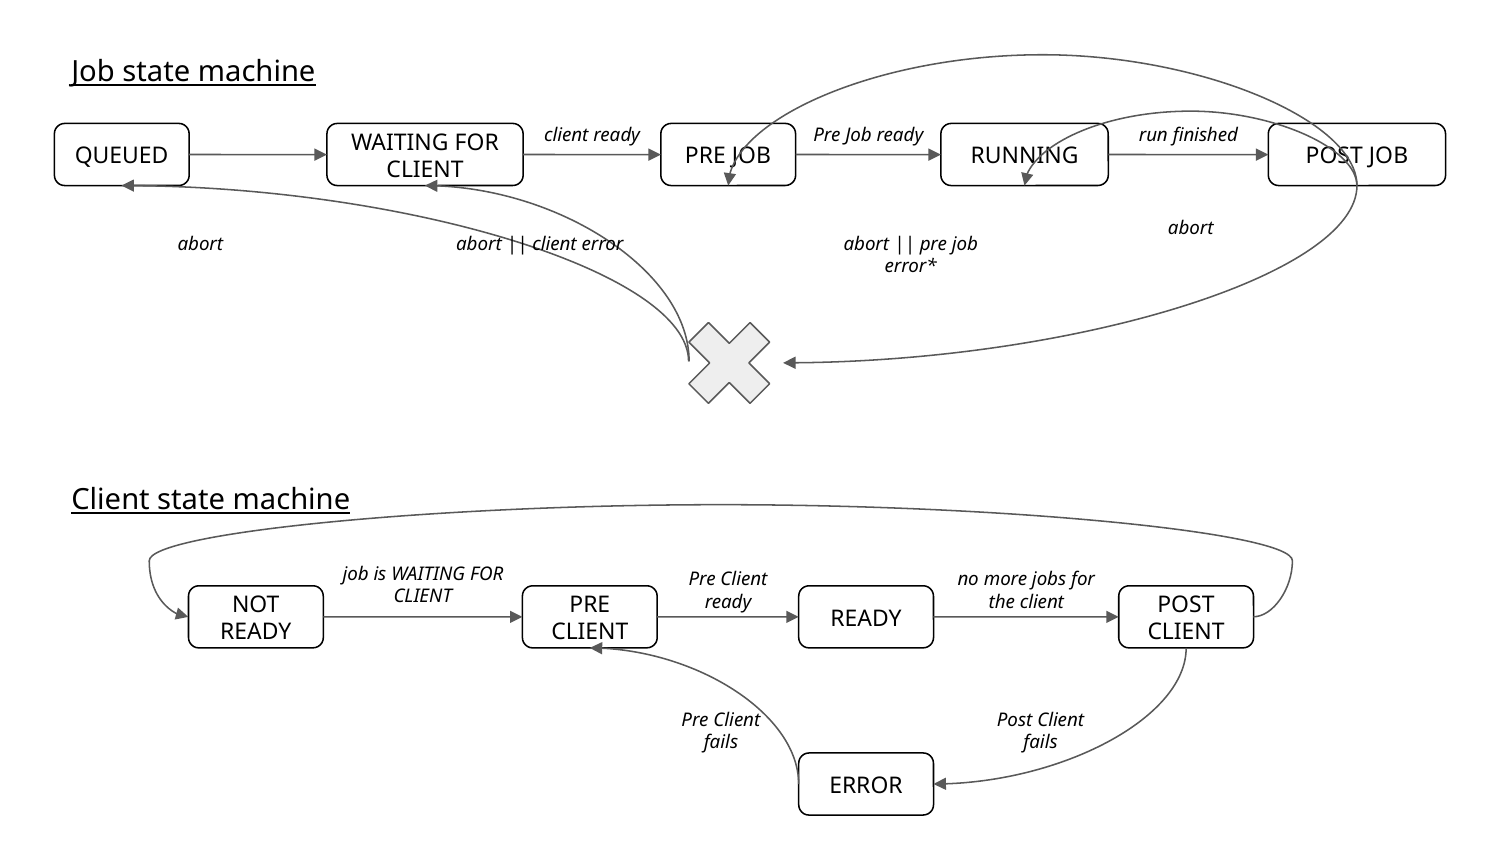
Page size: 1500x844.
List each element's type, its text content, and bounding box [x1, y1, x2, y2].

text_box no more jobs for the client [928, 551, 1125, 626]
text_box Pre Client fails [648, 692, 794, 740]
text_box PRE CLIENT [522, 585, 658, 648]
text_box abort || client error [409, 216, 670, 264]
text_box abort [1118, 200, 1264, 248]
text_box POST CLIENT [1118, 585, 1254, 648]
text_box run finished [1115, 107, 1261, 119]
text_box POST JOB [1314, 123, 1446, 186]
text_box abort [127, 216, 273, 264]
text_box [688, 322, 770, 404]
text_box abort || pre job error* [806, 216, 1016, 264]
text_box Post Client fails [967, 692, 1113, 740]
text_box job is WAITING FOR CLIENT [324, 546, 521, 594]
text_box Pre Client ready [655, 551, 801, 599]
text_box PRE JOB [729, 123, 796, 186]
text_box NOT READY [188, 585, 324, 648]
text_box WAITING FOR CLIENT [326, 123, 524, 186]
text_box POST JOB [1268, 124, 1356, 186]
text_box RUNNING [1025, 125, 1109, 186]
text_box Client state machine [56, 465, 452, 513]
text_box RUNNING [940, 123, 1098, 186]
text_box client ready [519, 107, 665, 155]
text_box QUEUED [54, 123, 190, 186]
text_box PRE JOB [660, 123, 769, 186]
text_box run finished [1115, 112, 1261, 155]
text_box READY [798, 585, 934, 648]
text_box ERROR [798, 752, 934, 816]
text_box Job state machine [56, 37, 452, 85]
text_box POST JOB [1280, 123, 1339, 153]
text_box Pre Job ready [795, 107, 941, 155]
